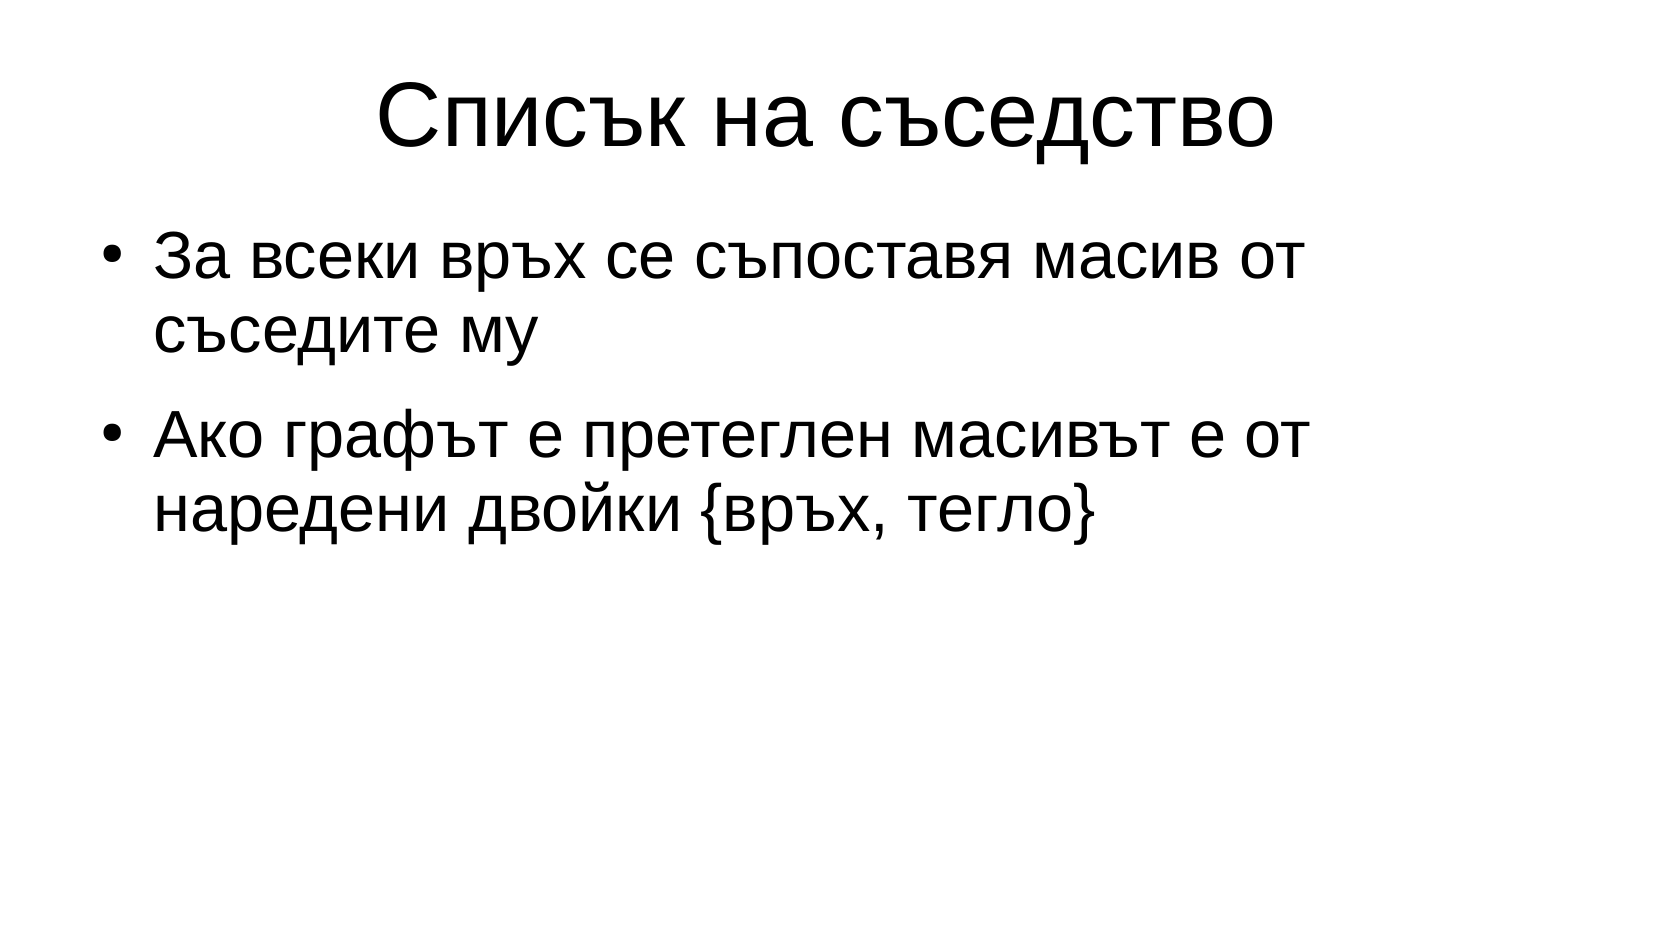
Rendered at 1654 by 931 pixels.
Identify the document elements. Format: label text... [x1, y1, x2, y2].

title Списък на съседство [82, 37, 1571, 193]
list За всеки връх се съпоставя масив от съседите му Ако графът е претеглен масивът е от наредени двойки {връх, тегло} [82, 217, 1571, 758]
